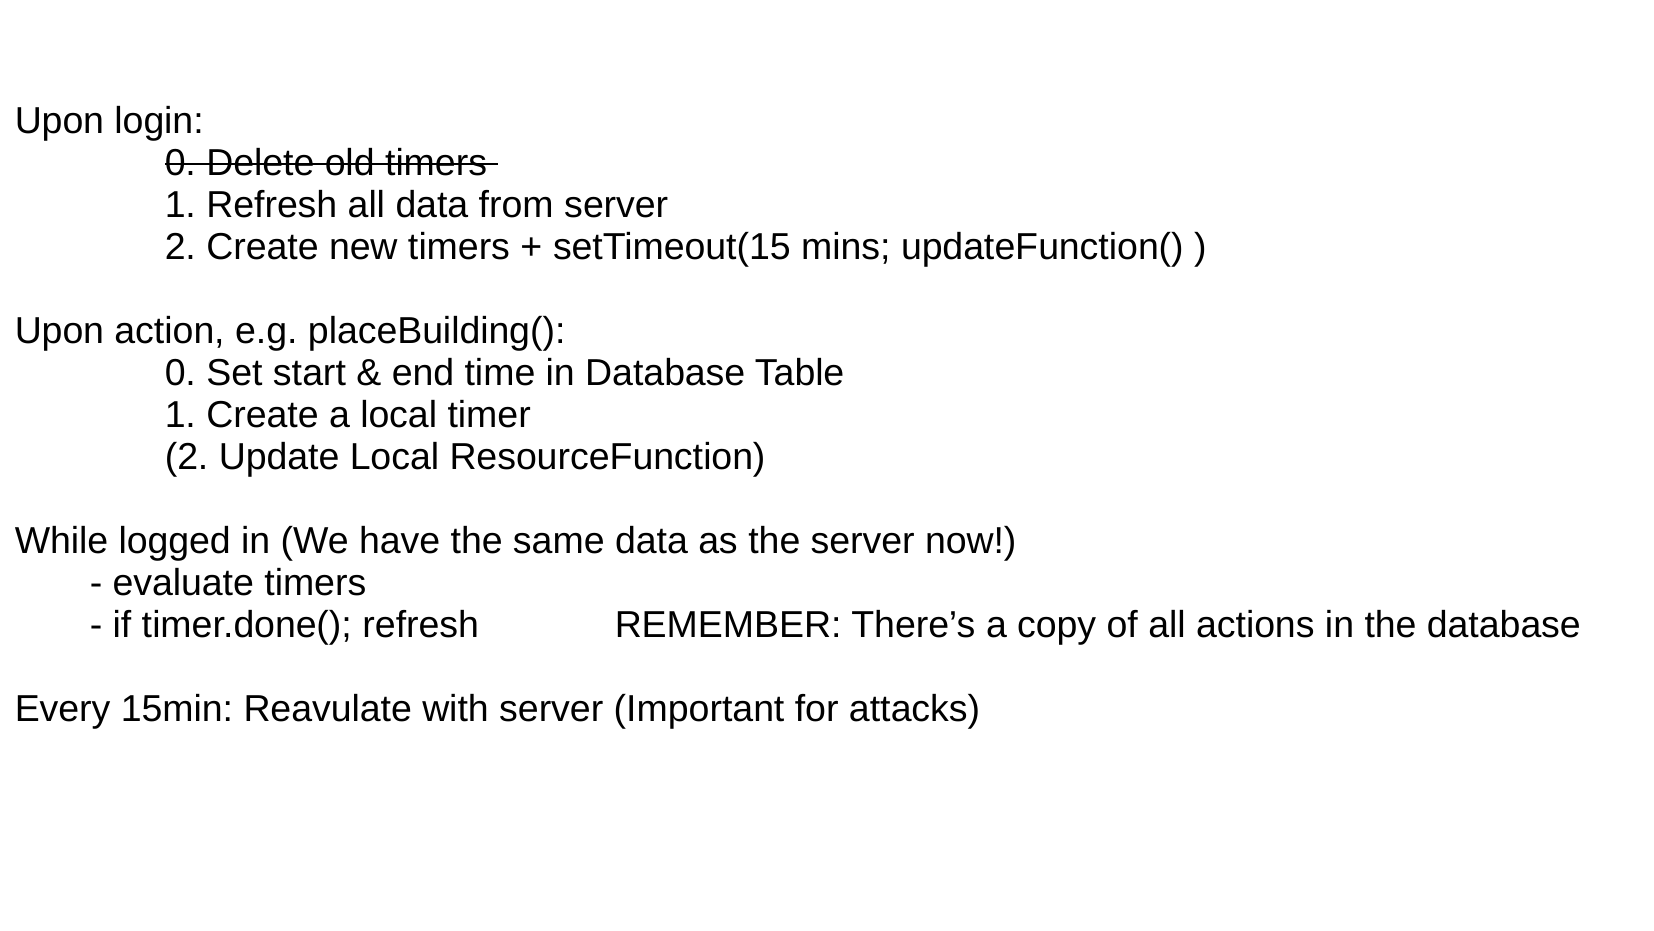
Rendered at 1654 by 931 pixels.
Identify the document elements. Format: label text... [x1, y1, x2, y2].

text_box Upon login: 0. Delete old timers 1. Refresh all data from server 2. Create new timers + setTimeout(15 mins; updateFunction() ) Upon action, e.g. placeBuilding(): 0. Set start & end time in Database Table 1. Create a local timer (2. Update Local ResourceFunction) While logged in (We have the same data as the server now!) - evaluate timers - if timer.done(); refresh REMEMBER: There’s a copy of all actions in the database Every 15min: Reavulate with server (Important for attacks) [0, 91, 1651, 905]
